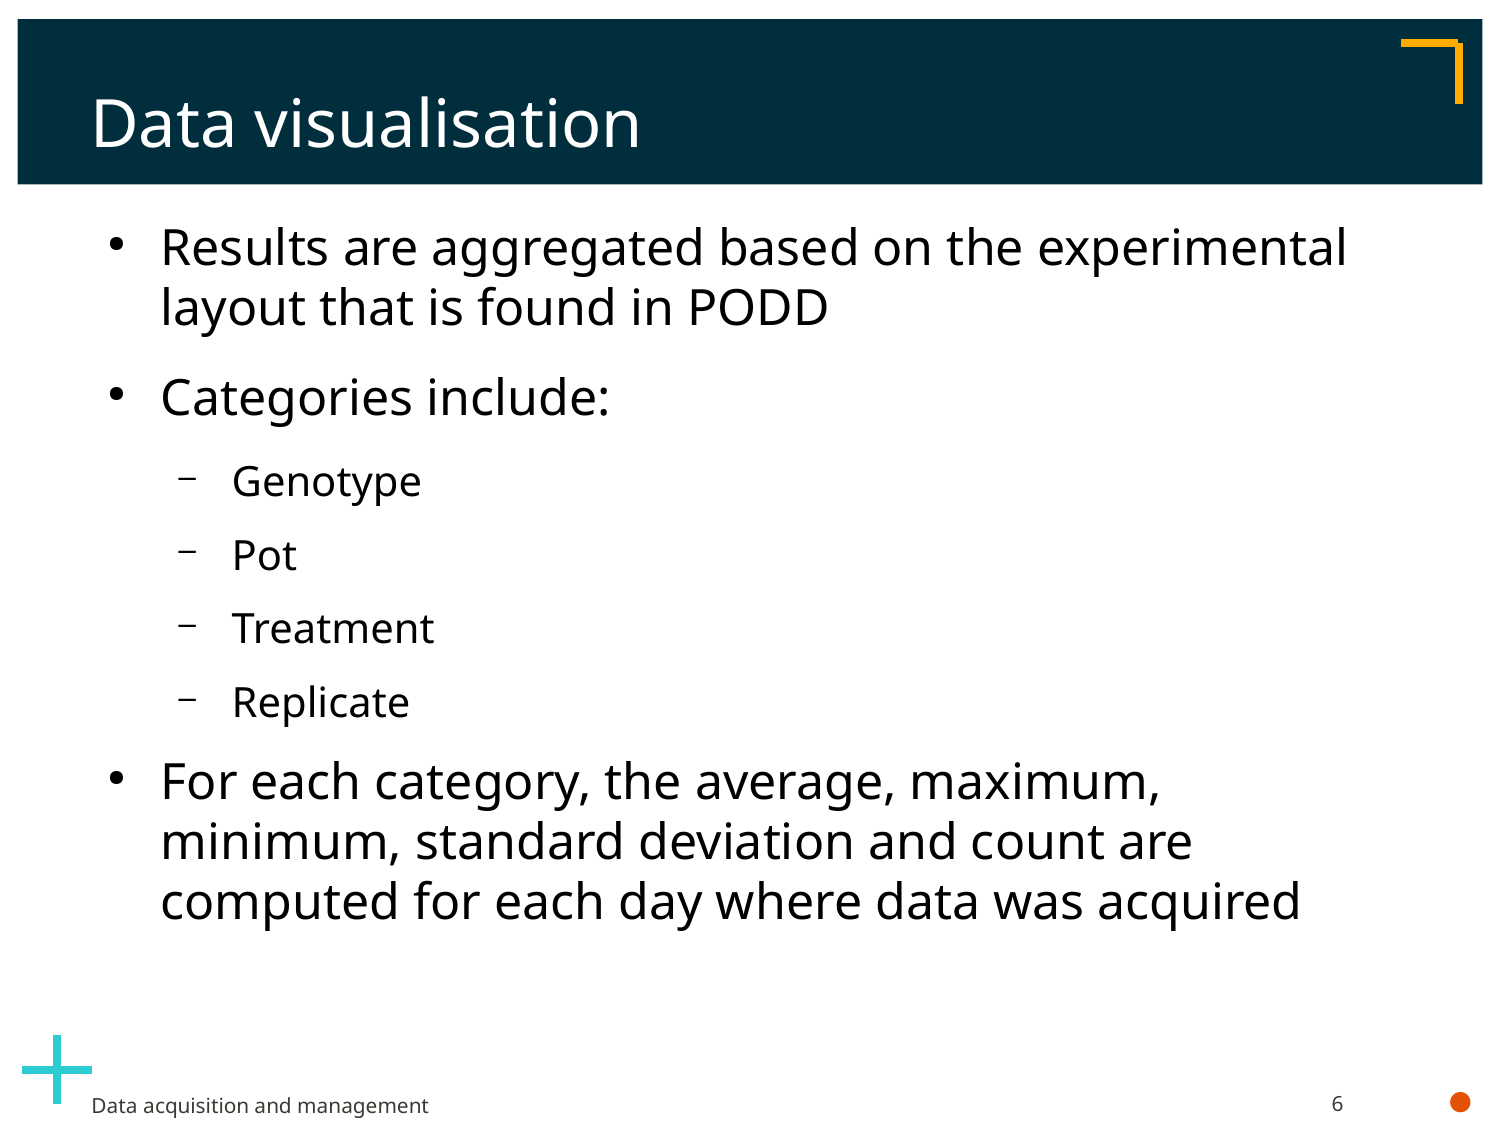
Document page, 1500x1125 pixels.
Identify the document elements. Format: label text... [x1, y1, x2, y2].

list Results are aggregated based on the experimental layout that is found in PODD Categories include: Genotype Pot Treatment Replicate For each category, the average, maximum, minimum, standard deviation and count are computed for each day where data was acquired [75, 208, 1425, 1024]
slide_number <number> [1316, 1090, 1400, 1120]
footer Data acquisition and management [76, 1090, 1246, 1120]
title Data visualisation [75, 45, 1425, 161]
